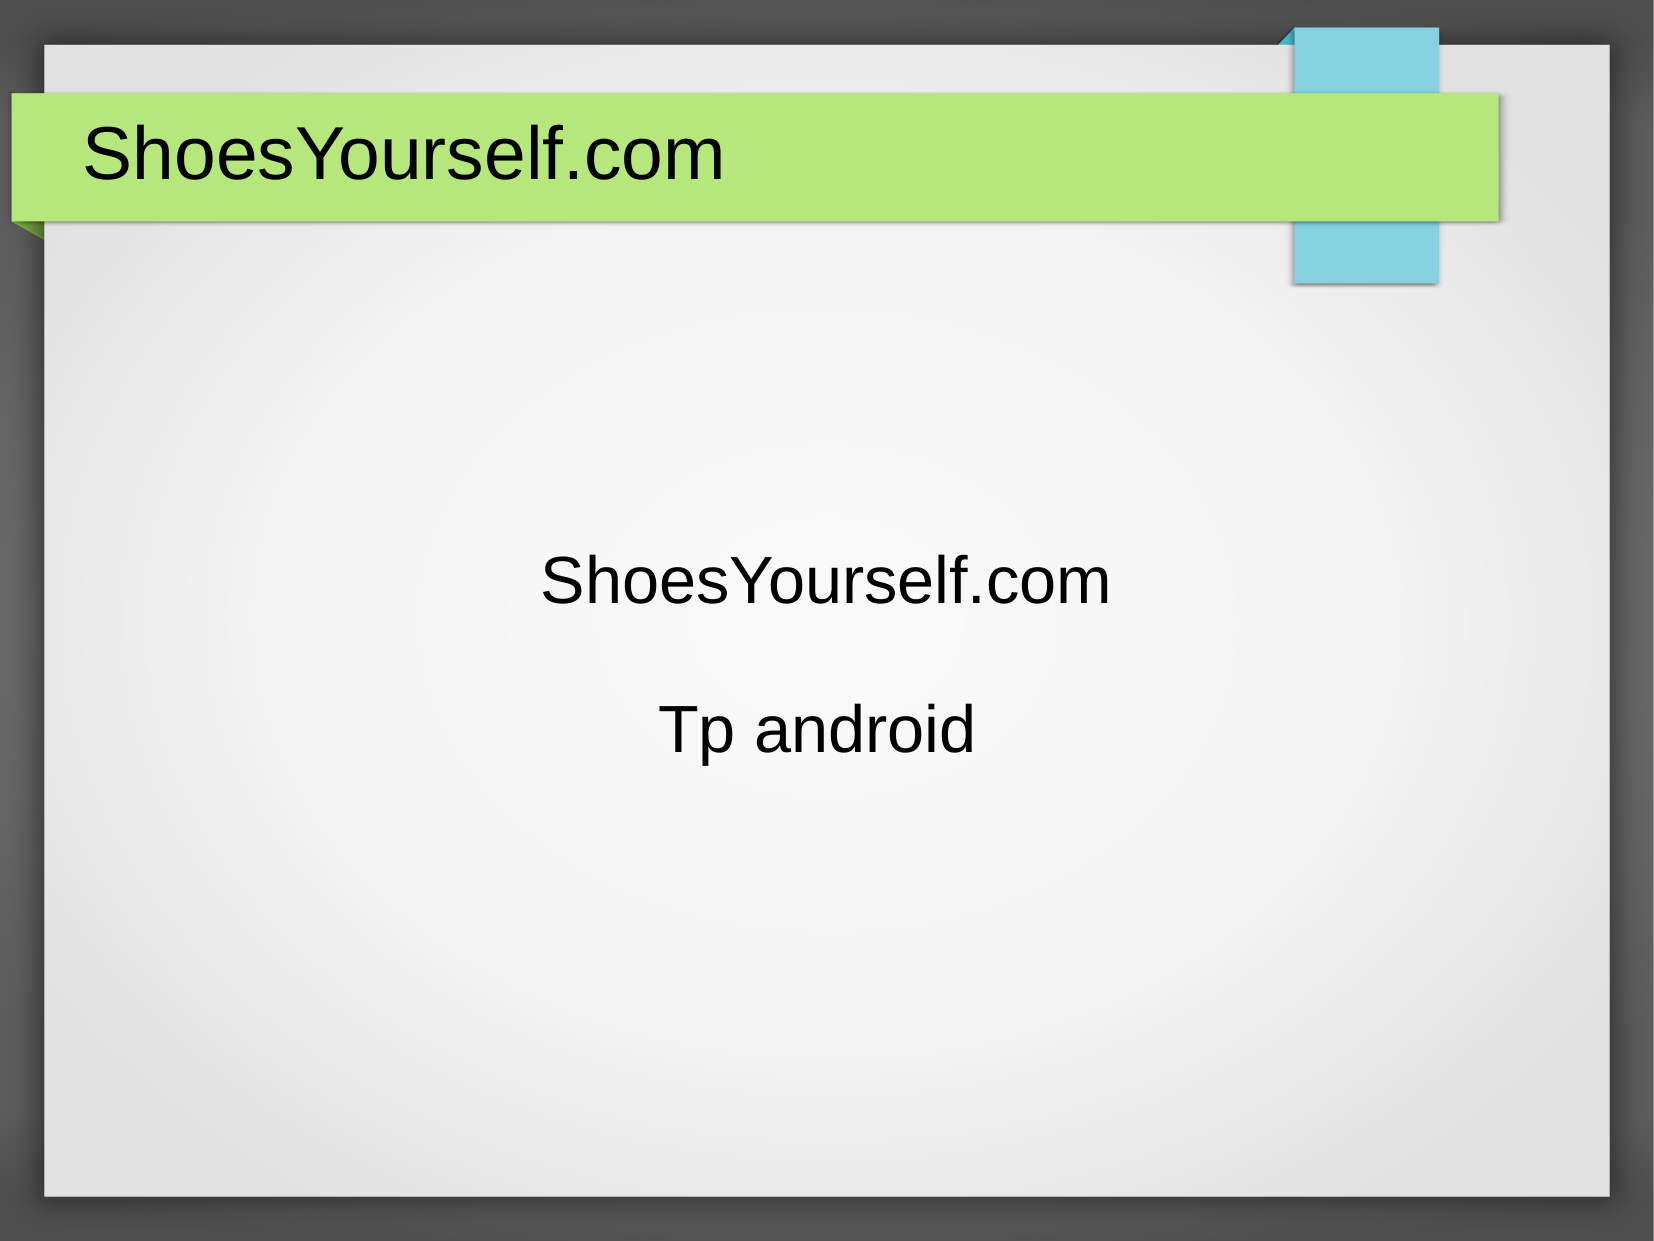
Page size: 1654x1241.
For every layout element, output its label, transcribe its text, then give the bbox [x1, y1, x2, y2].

subtitle ShoesYourself.com Tp android [82, 295, 1571, 1015]
picture [0, 0, 1654, 1241]
title ShoesYourself.com [82, 94, 1264, 213]
